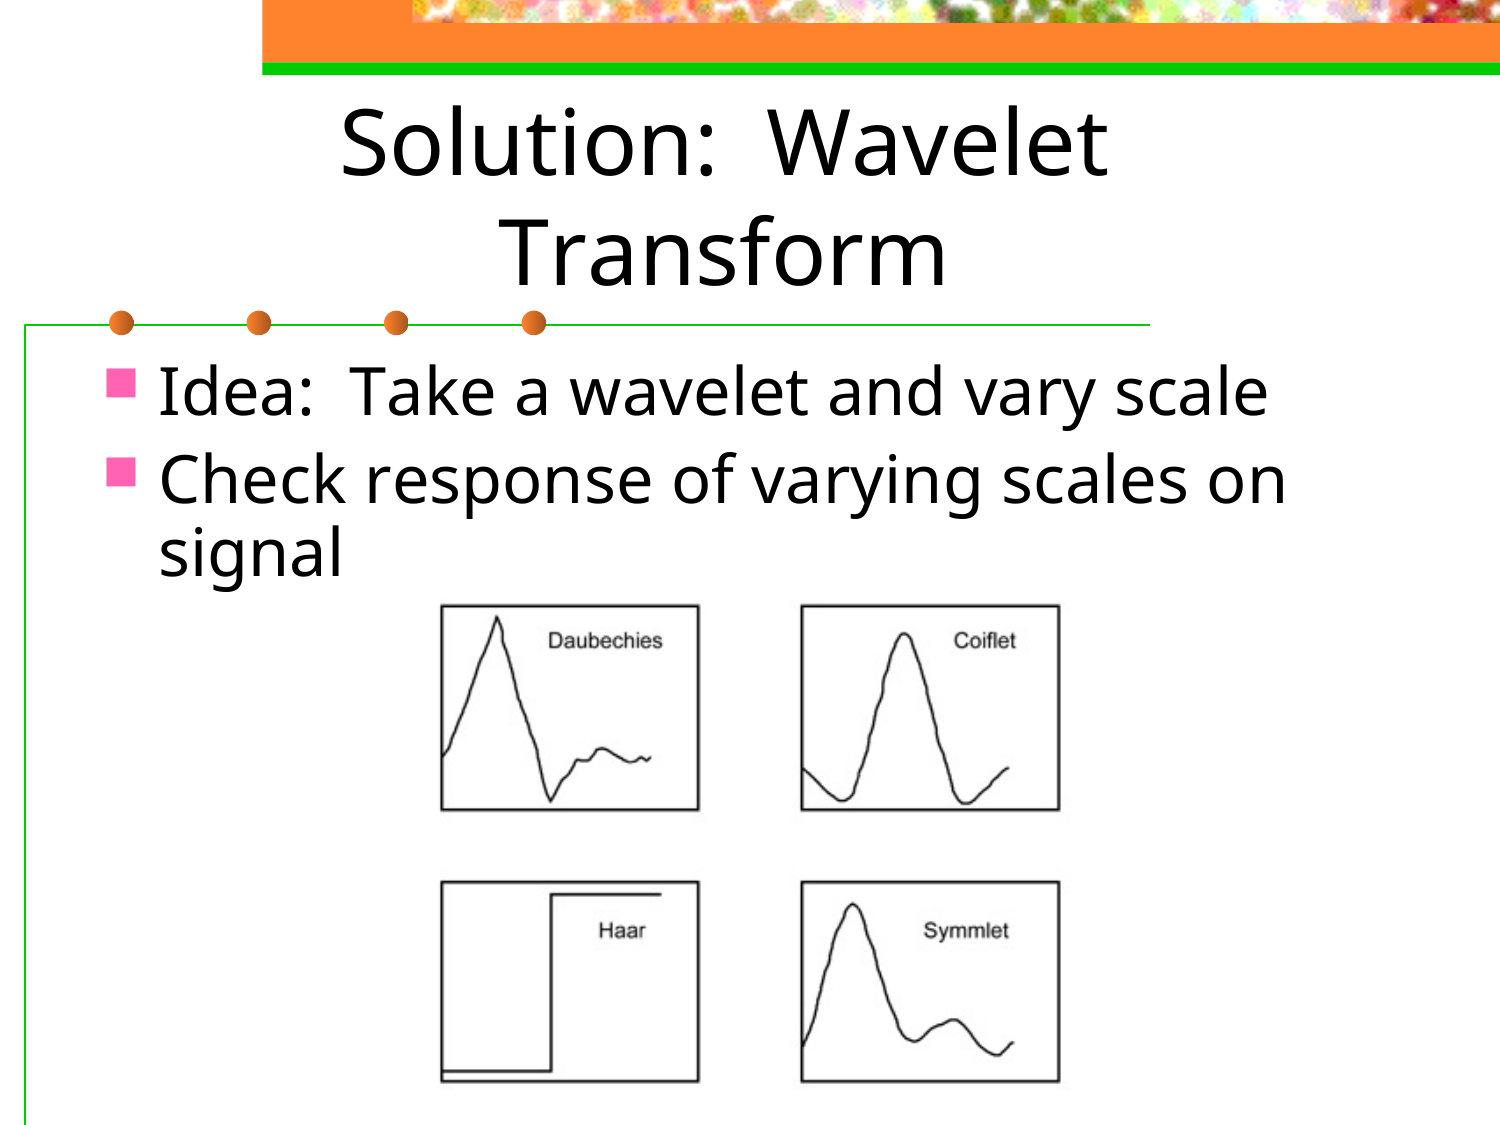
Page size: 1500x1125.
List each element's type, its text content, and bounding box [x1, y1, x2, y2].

list Idea: Take a wavelet and vary scale Check response of varying scales on signal [87, 349, 1363, 613]
picture [412, 0, 1500, 23]
picture [425, 599, 1075, 1091]
title Solution: Wavelet Transform [87, 99, 1363, 288]
